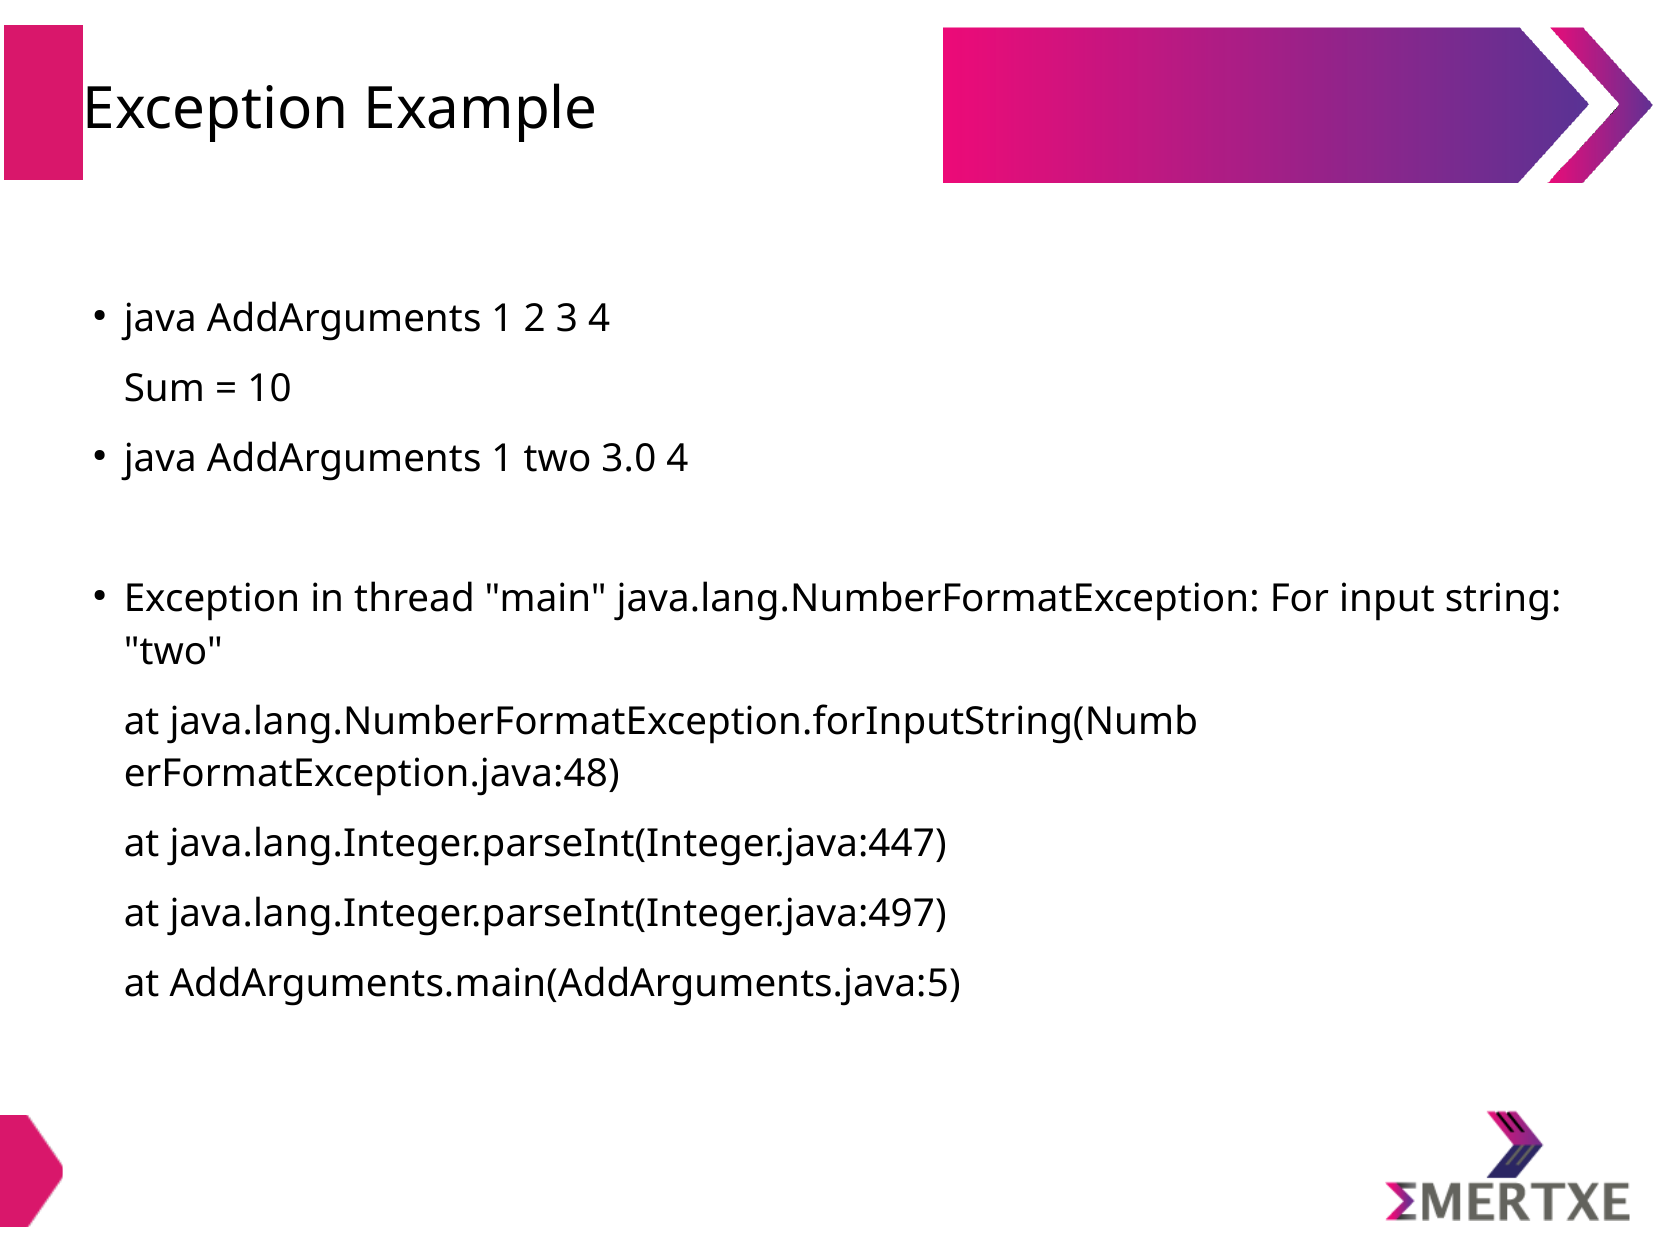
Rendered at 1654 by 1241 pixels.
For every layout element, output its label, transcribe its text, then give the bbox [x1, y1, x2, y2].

picture [1385, 1107, 1631, 1221]
title Exception Example [82, 2, 1571, 210]
picture [1571, 27, 1653, 183]
list java AddArguments 1 2 3 4 Sum = 10 java AddArguments 1 two 3.0 4 Exception in thread "main" java.lang.NumberFormatException: For input string: "two" at java.lang.NumberFormatException.forInputString(Numb erFormatException.java:48) at java.lang.Integer.parseInt(Integer.java:447) at java.lang.Integer.parseInt(Integer.java:497) at AddArguments.main(AddArguments.java:5) [82, 290, 1571, 1010]
